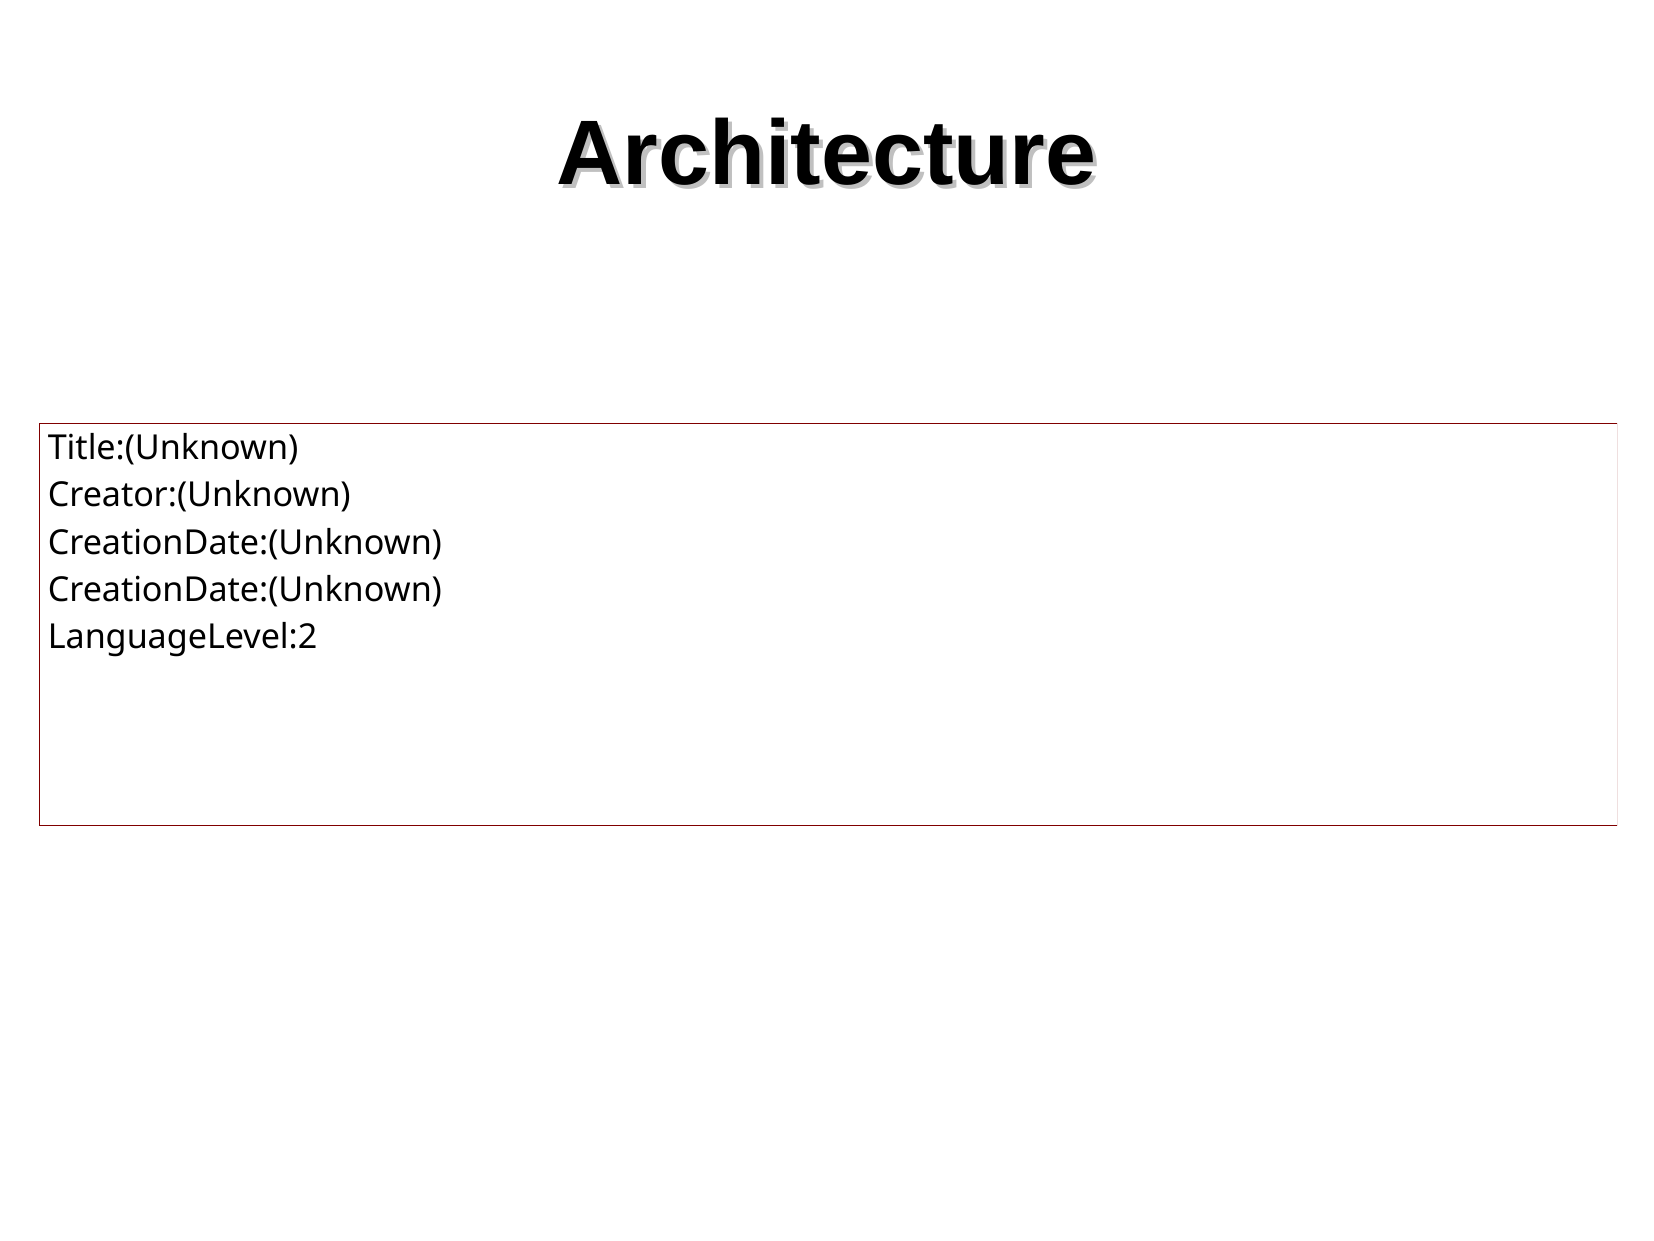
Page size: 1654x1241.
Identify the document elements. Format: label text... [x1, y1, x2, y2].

picture [36, 420, 1618, 826]
title Architecture [82, 49, 1571, 257]
